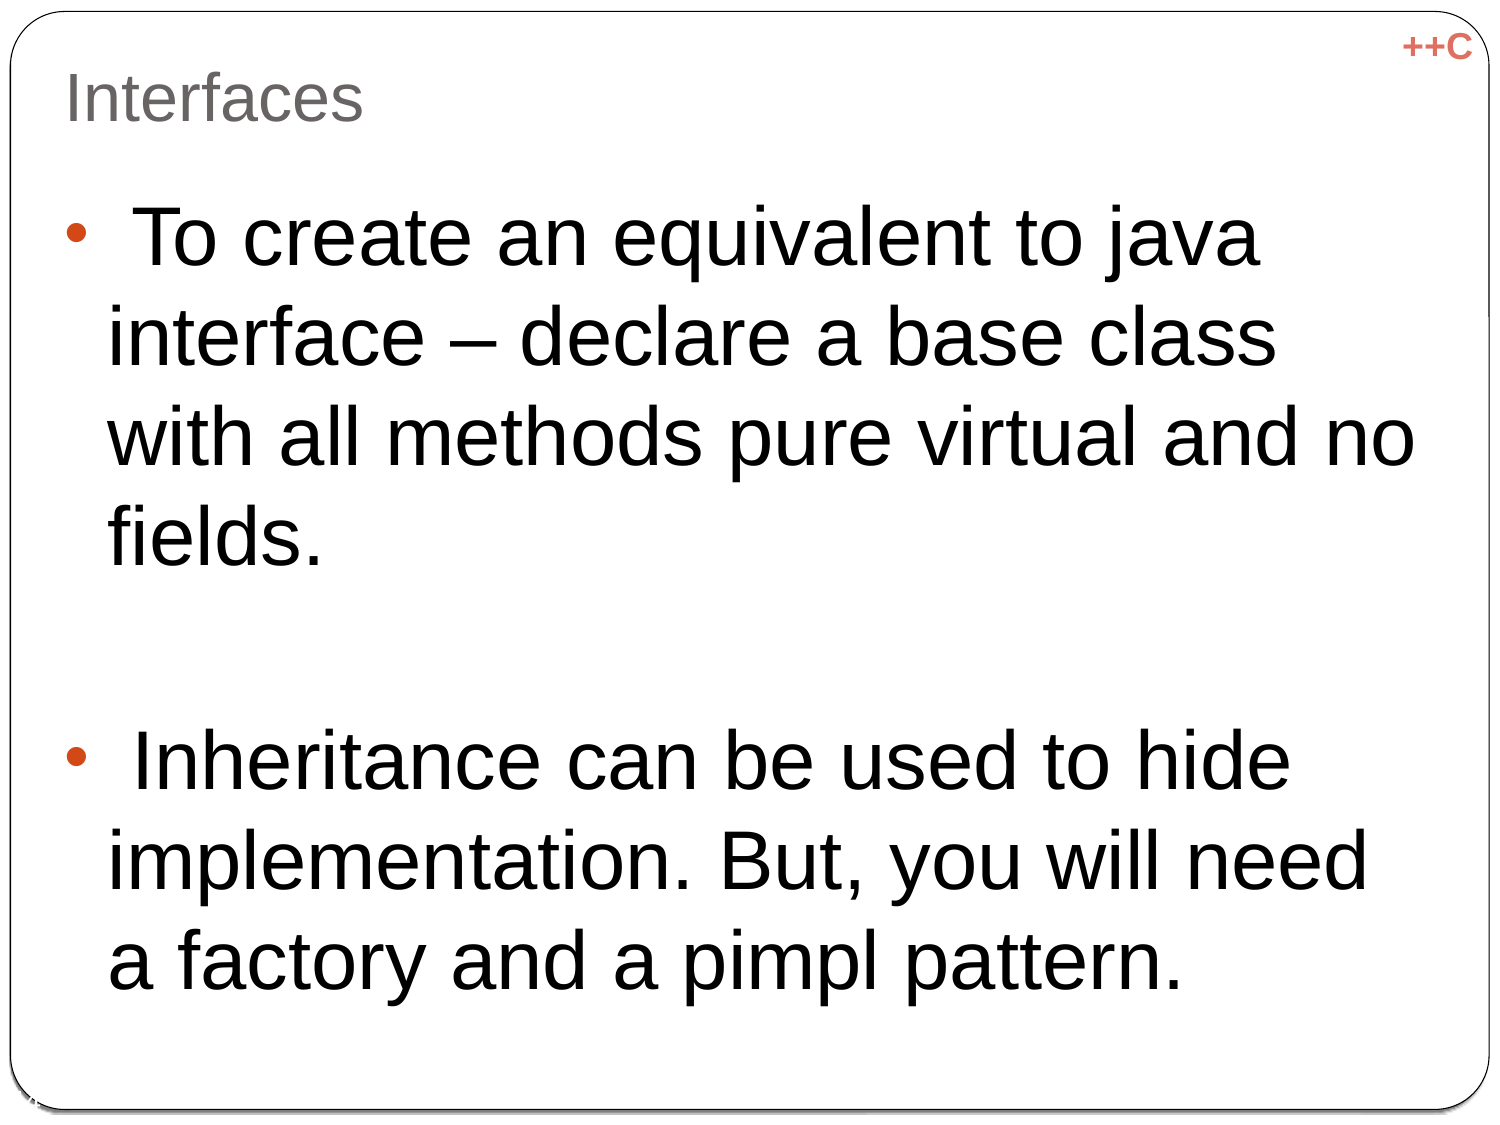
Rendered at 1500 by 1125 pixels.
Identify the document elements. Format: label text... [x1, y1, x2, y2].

slide_number <number> [0, 1074, 50, 1125]
title Interfaces [50, 45, 1450, 150]
list To create an equivalent to java interface – declare a base class with all methods pure virtual and no fields. Inheritance can be used to hide implementation. But, you will need a factory and a pimpl pattern. [50, 174, 1450, 1113]
